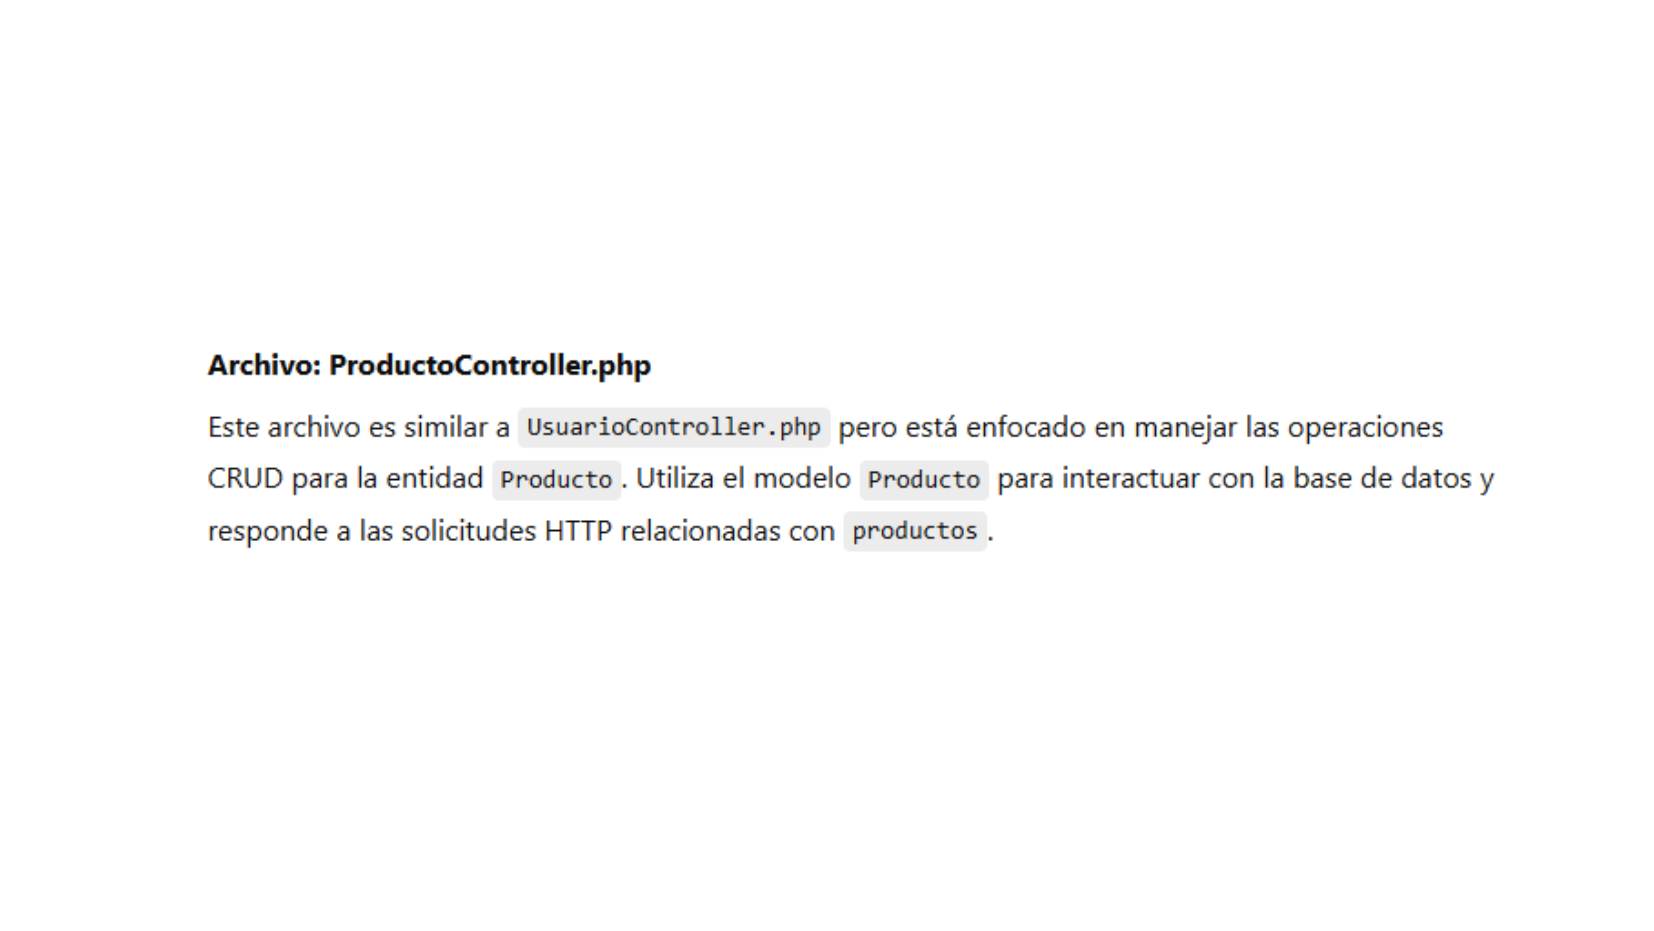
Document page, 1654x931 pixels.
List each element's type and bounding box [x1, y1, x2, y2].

picture [147, 317, 1539, 562]
